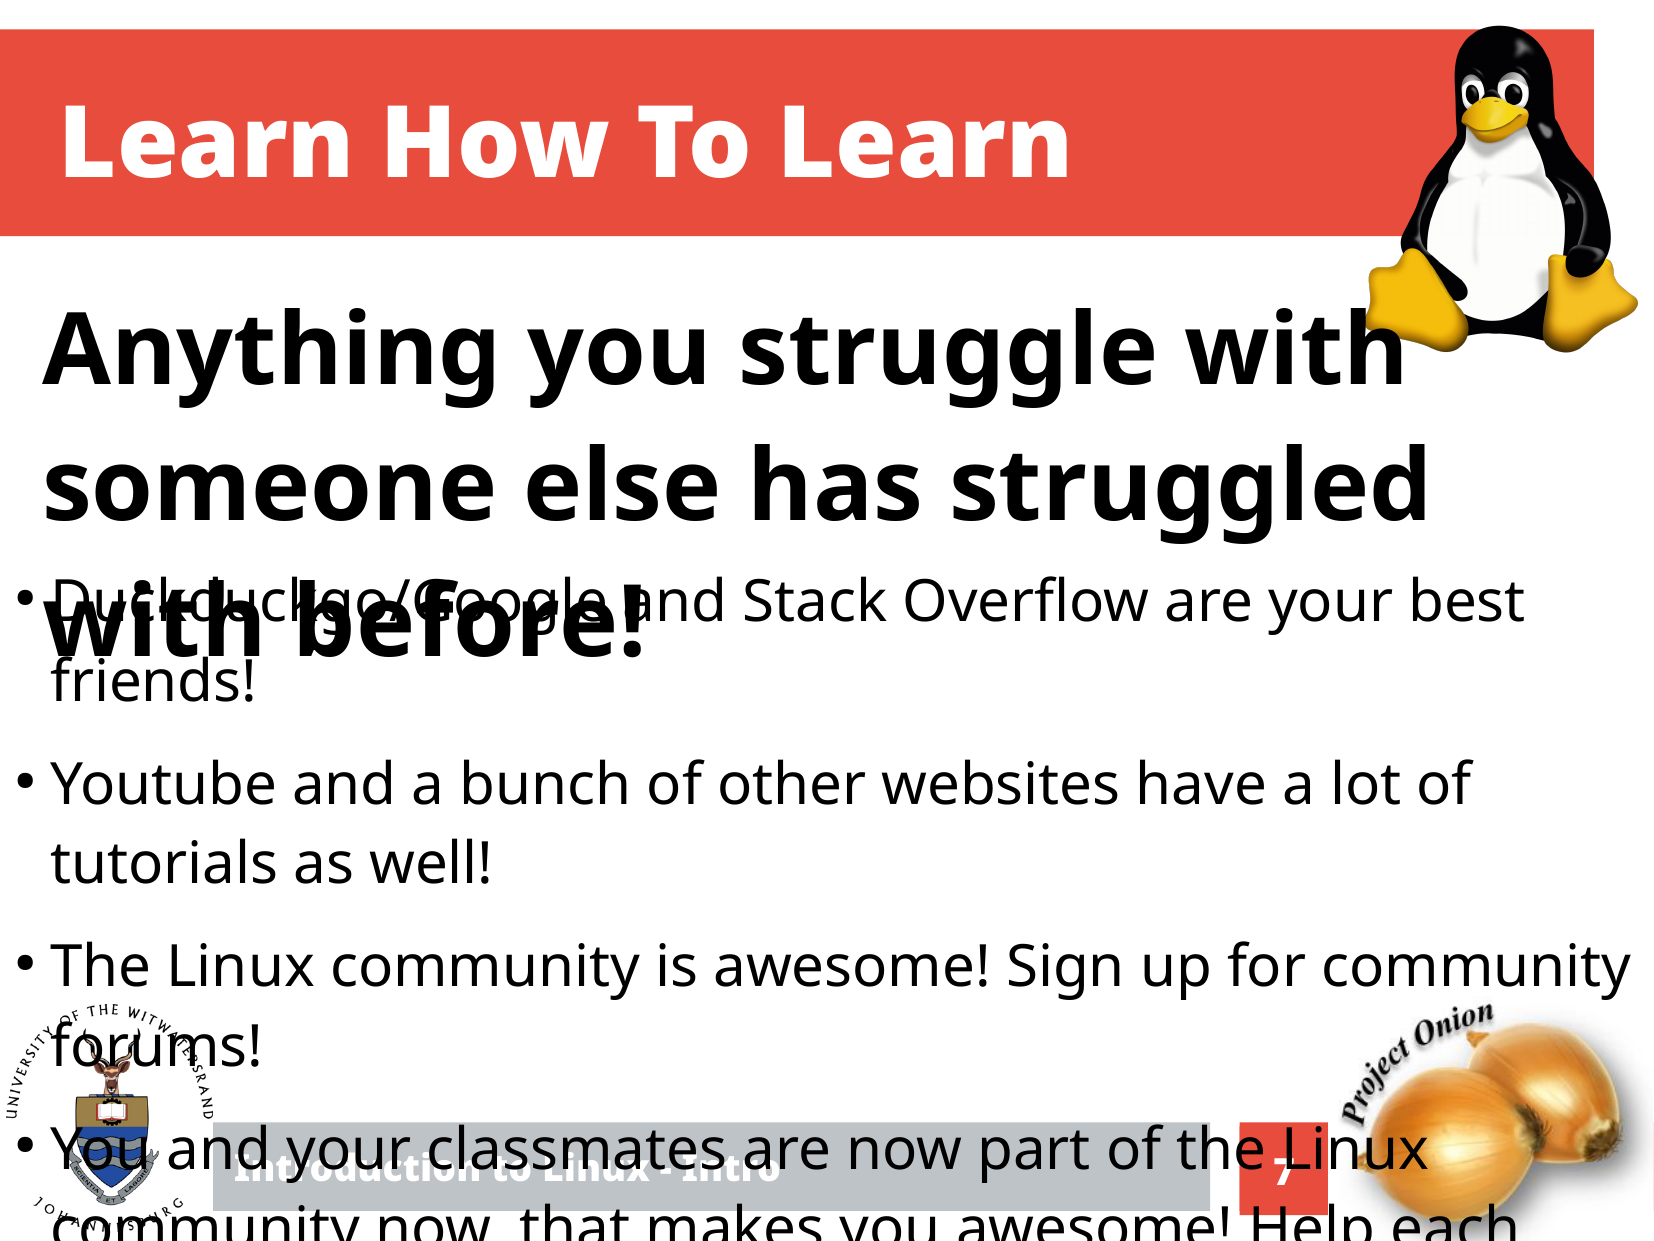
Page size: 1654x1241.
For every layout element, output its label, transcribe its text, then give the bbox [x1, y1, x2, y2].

picture [1494, 1221, 1510, 1241]
text_box Duckduckgo/Google and Stack Overflow are your best friends! Youtube and a bunch of other websites have a lot of tutorials as well! The Linux community is awesome! Sign up for community forums! You and your classmates are now part of the Linux community now, that makes you awesome! Help each other! [0, 552, 1653, 1006]
picture [1349, 1220, 1366, 1241]
picture [197, 1220, 212, 1232]
subtitle [58, 324, 1565, 552]
subtitle [58, 1006, 1565, 1093]
picture [1431, 1233, 1446, 1241]
picture [123, 1220, 138, 1232]
picture [1399, 1220, 1415, 1229]
picture [6, 1006, 213, 1232]
picture [87, 1220, 105, 1232]
title Learn How To Learn [58, 59, 1594, 207]
picture [177, 1220, 192, 1232]
text_box Anything you struggle with someone else has struggled with before! [27, 270, 1546, 537]
picture [1328, 1006, 1653, 1241]
picture [143, 1220, 158, 1232]
picture [1345, 4, 1653, 367]
